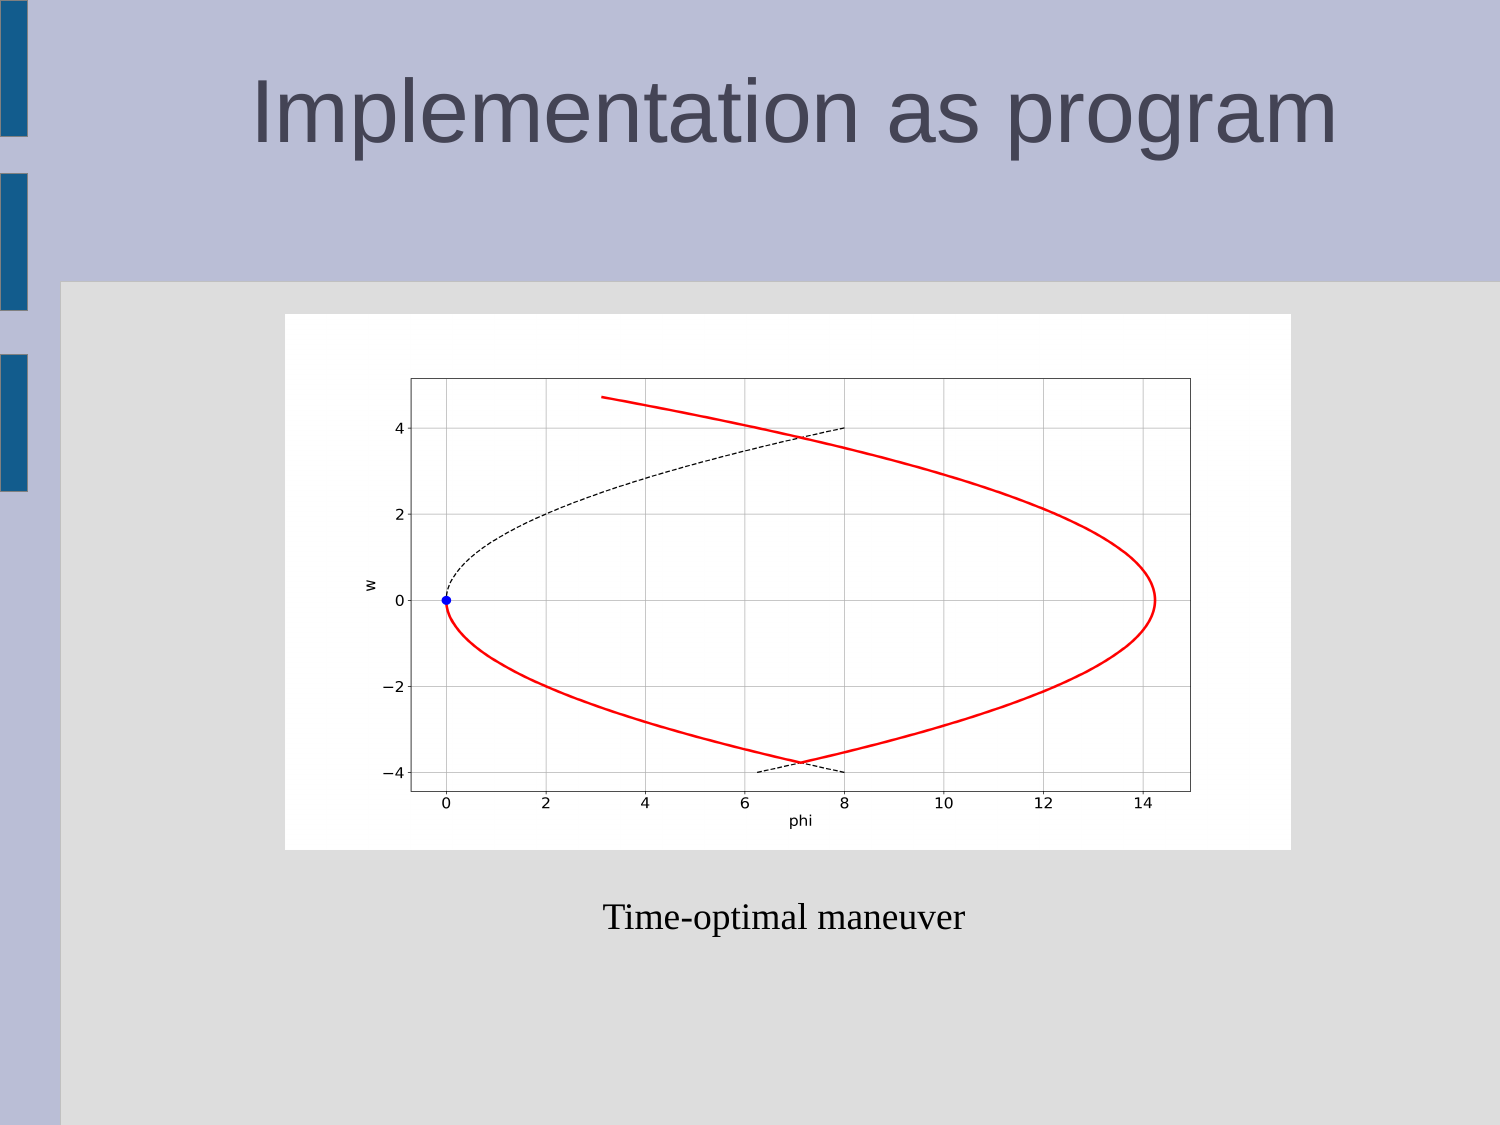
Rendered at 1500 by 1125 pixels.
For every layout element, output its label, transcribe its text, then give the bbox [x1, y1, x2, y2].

title Implementation as program [235, 45, 1466, 233]
text_box Time-optimal maneuver [587, 884, 991, 945]
picture [285, 314, 1291, 850]
